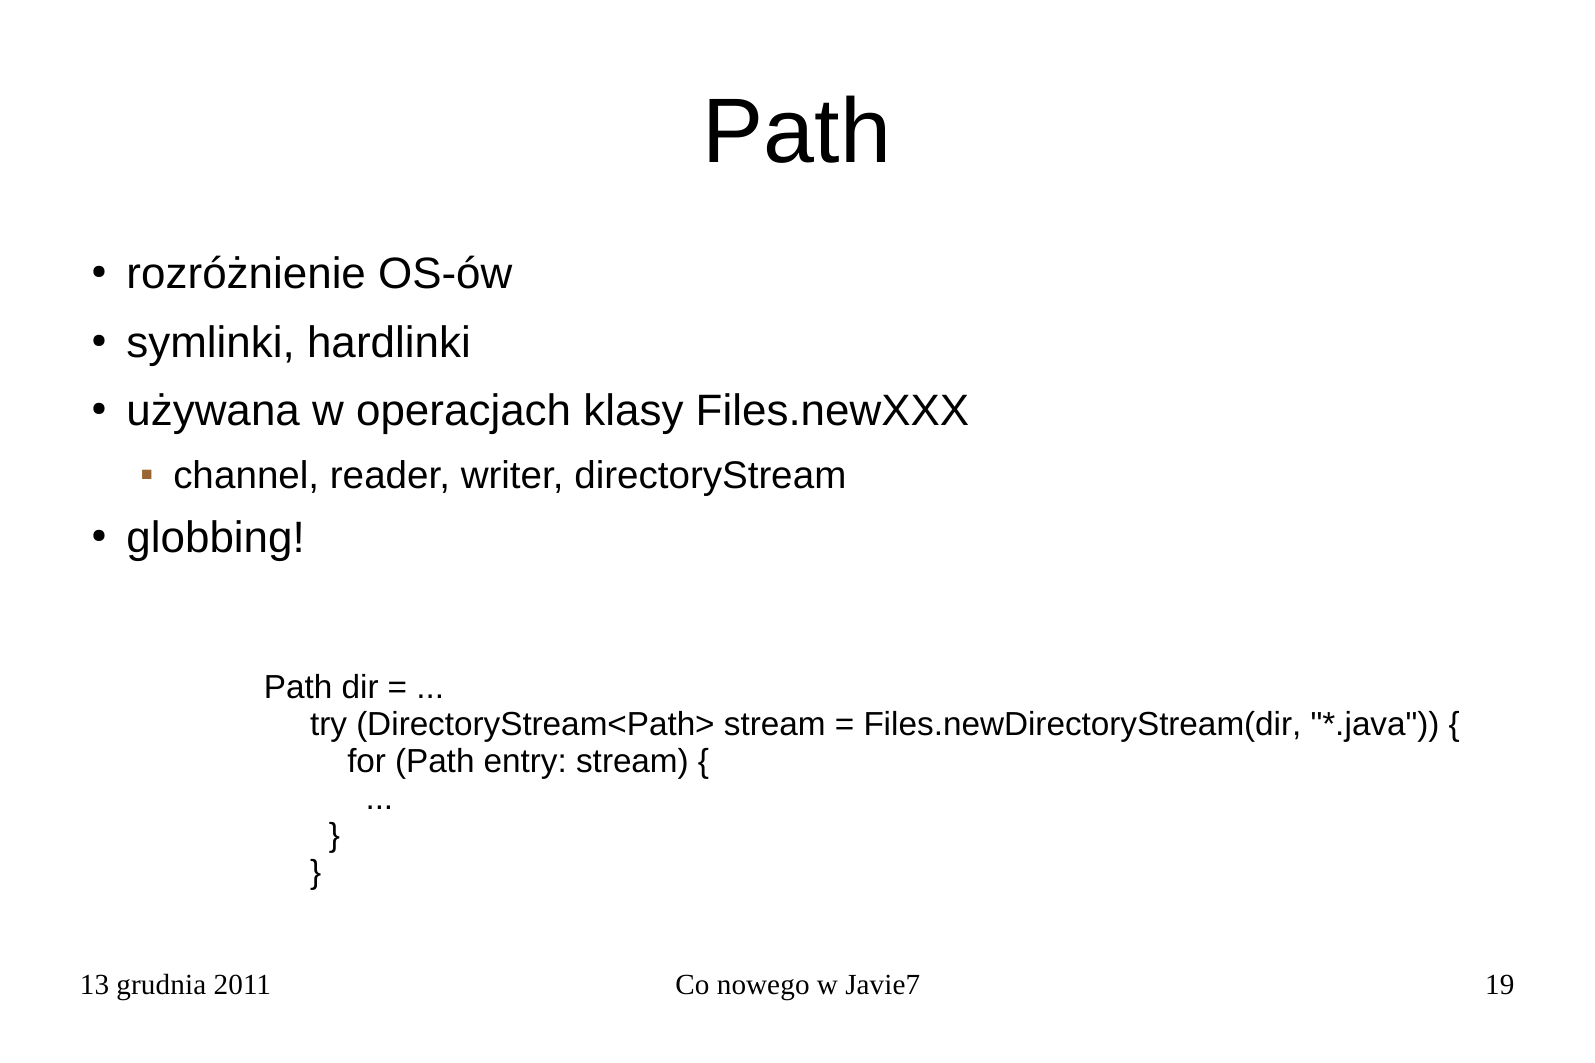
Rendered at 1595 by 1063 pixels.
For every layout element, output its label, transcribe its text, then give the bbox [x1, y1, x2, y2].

title Path [79, 42, 1515, 220]
list rozróżnienie OS-ów symlinki, hardlinki używana w operacjach klasy Files.newXXX channel, reader, writer, directoryStream globbing! [79, 248, 1515, 567]
text_box Path dir = ... try (DirectoryStream<Path> stream = Files.newDirectoryStream(dir, "*.java")) { for (Path entry: stream) { ... } } [249, 661, 1477, 899]
